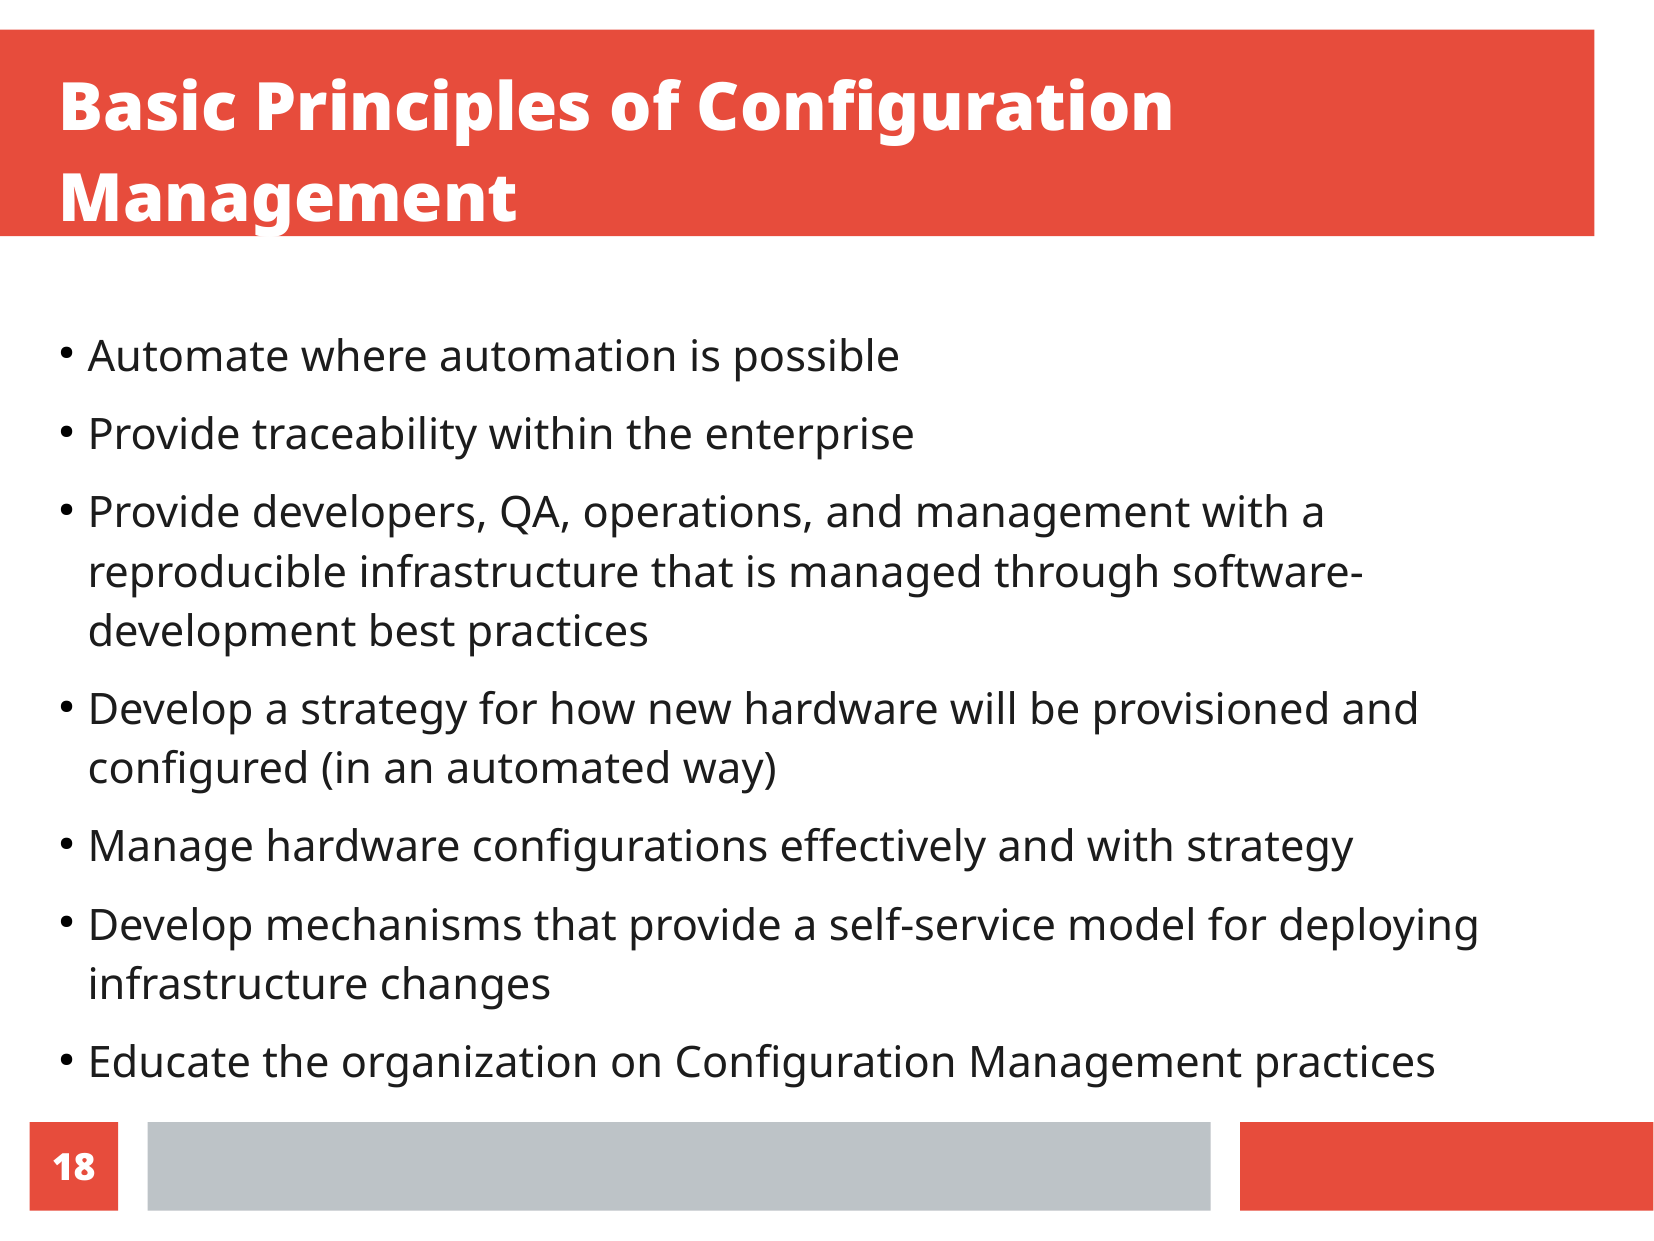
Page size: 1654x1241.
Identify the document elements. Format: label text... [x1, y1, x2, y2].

title Basic Principles of Configuration Management [59, 59, 1595, 207]
list Automate where automation is possible Provide traceability within the enterprise Provide developers, QA, operations, and management with a reproducible infrastructure that is managed through software-development best practices Develop a strategy for how new hardware will be provisioned and configured (in an automated way) Manage hardware configurations effectively and with strategy Develop mechanisms that provide a self-service model for deploying infrastructure changes Educate the organization on Configuration Management practices [59, 324, 1565, 1093]
